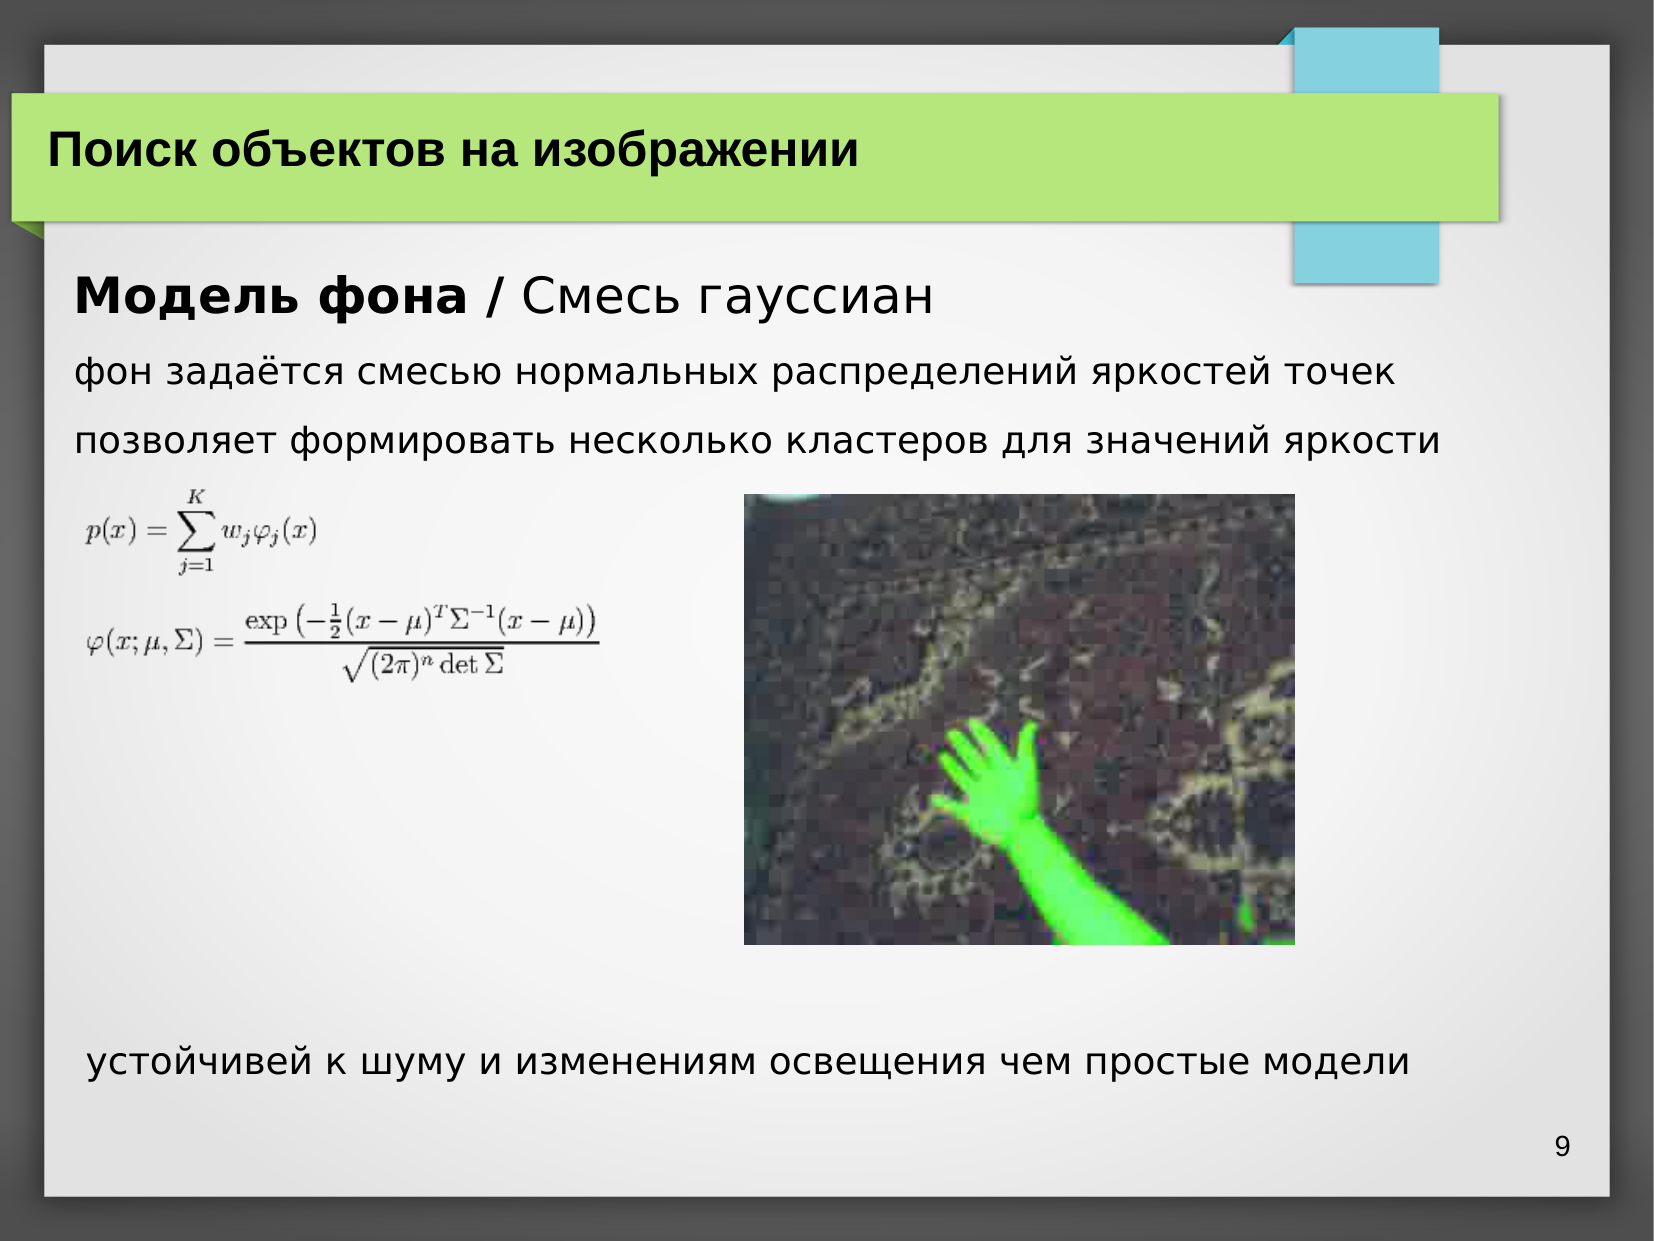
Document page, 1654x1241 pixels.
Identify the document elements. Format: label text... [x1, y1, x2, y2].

text_box устойчивей к шуму и изменениям освещения чем простые модели [70, 1031, 1501, 1158]
text_box Модель фона / Смесь гауссиан фон задаётся смесью нормальных распределений яркостей точек позволяет формировать несколько кластеров для значений яркости [59, 259, 1583, 508]
picture [0, 0, 1654, 1241]
title Поиск объектов на изображении [47, 120, 1004, 177]
